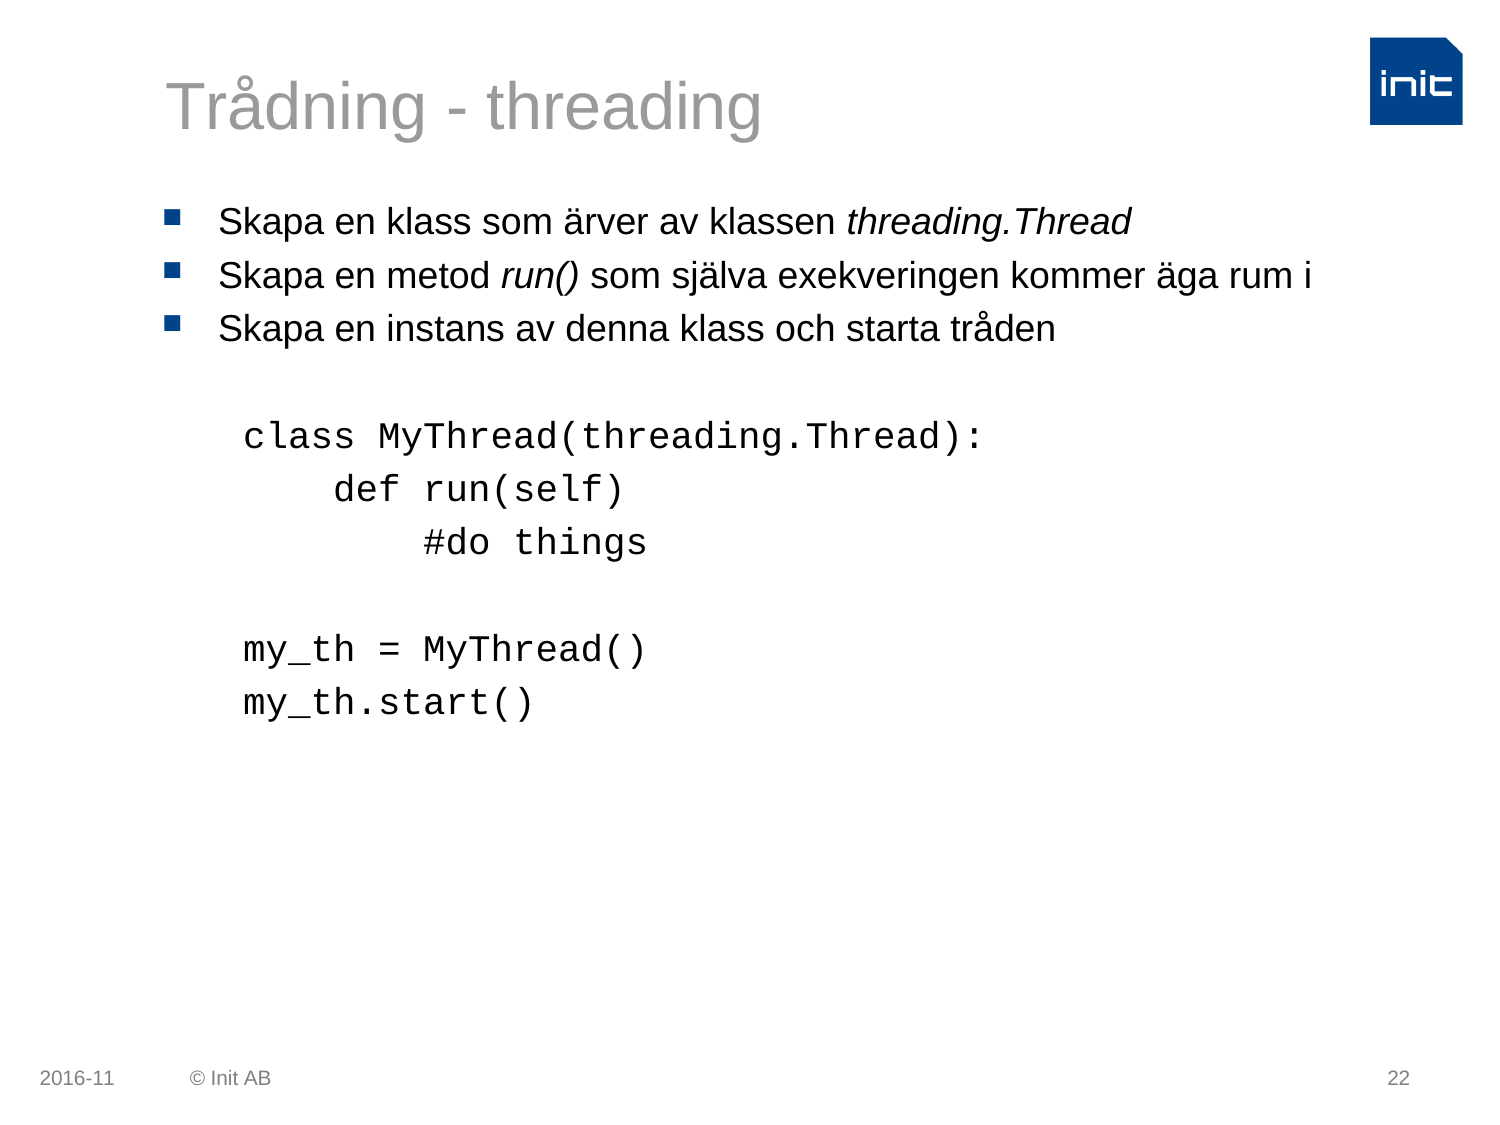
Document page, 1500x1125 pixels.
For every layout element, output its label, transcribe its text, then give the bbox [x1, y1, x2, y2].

text_box 2016-11 [24, 1037, 151, 1098]
text_box <nummer> [1350, 1037, 1426, 1098]
text_box Trådning - threading [150, 0, 1351, 151]
text_box Skapa en klass som ärver av klassen threading.Thread Skapa en metod run() som själva exekveringen kommer äga rum i Skapa en instans av denna klass och starta tråden class MyThread(threading.Thread): def run(self) #do things my_th = MyThread() my_th.start() [150, 189, 1351, 963]
text_box © Init AB [174, 1037, 1326, 1098]
picture [1370, 37, 1463, 125]
